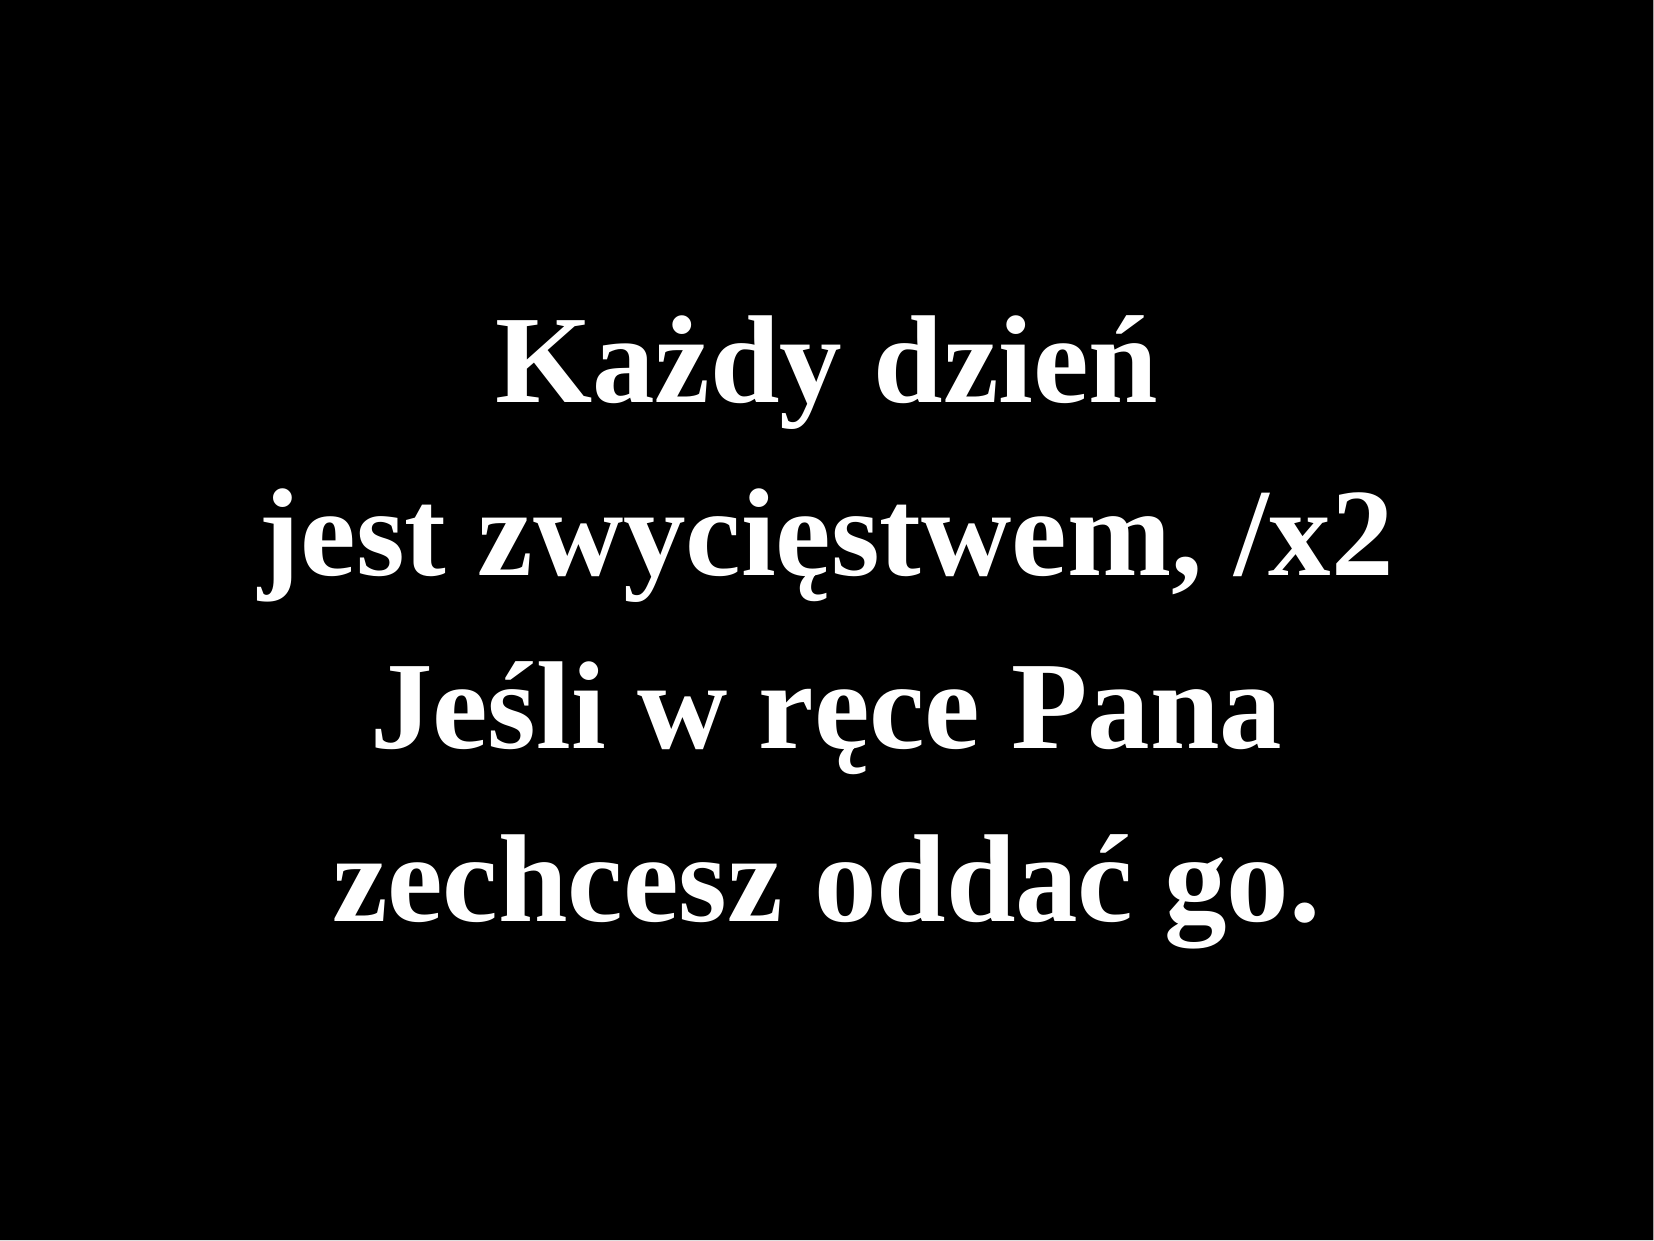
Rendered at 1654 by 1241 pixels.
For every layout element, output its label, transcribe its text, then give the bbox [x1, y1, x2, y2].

title Każdy dzień ppp jest zwycięstwem, /x2 ppp Jeśli w ręce Pana ppp zechcesz oddać go. [0, 0, 1654, 1241]
